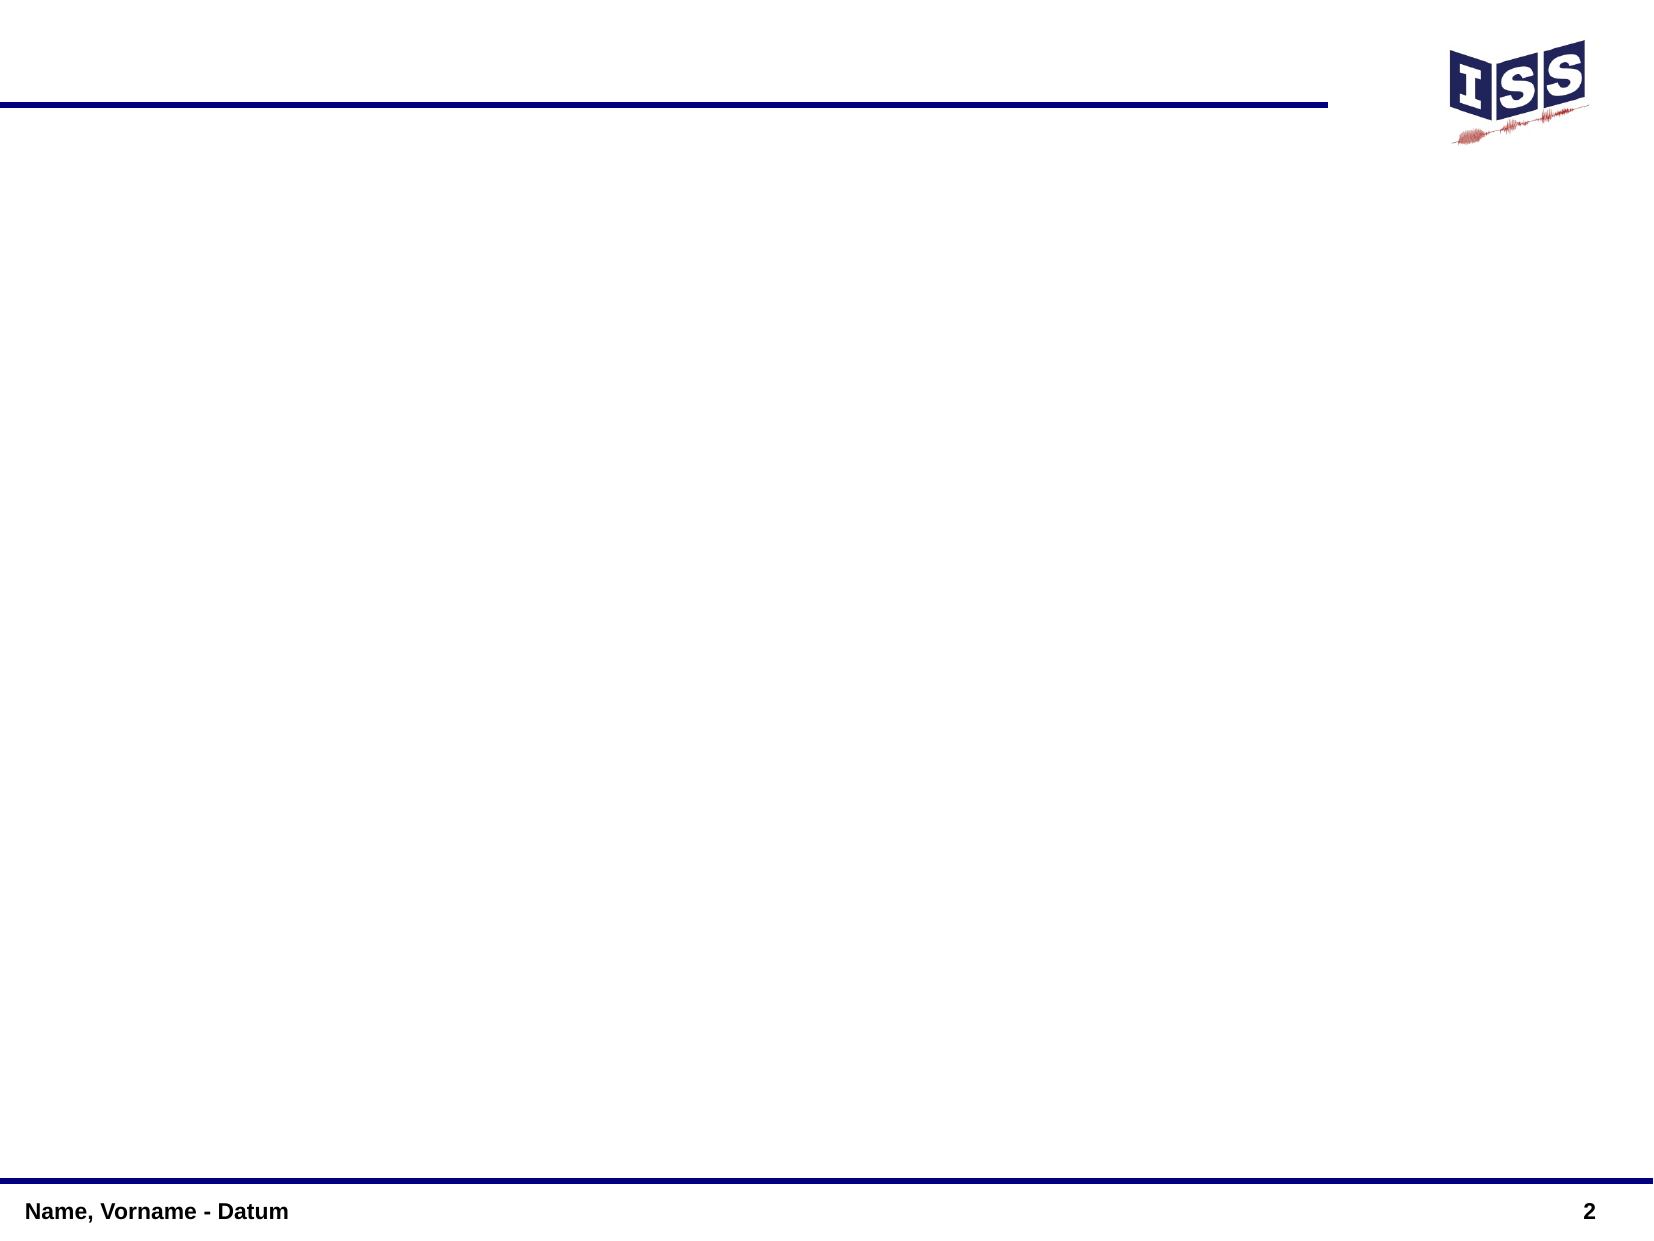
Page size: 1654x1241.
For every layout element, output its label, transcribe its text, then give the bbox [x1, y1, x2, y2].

text_box Name, Vorname - Datum [24, 1196, 290, 1225]
picture [1434, 21, 1613, 164]
